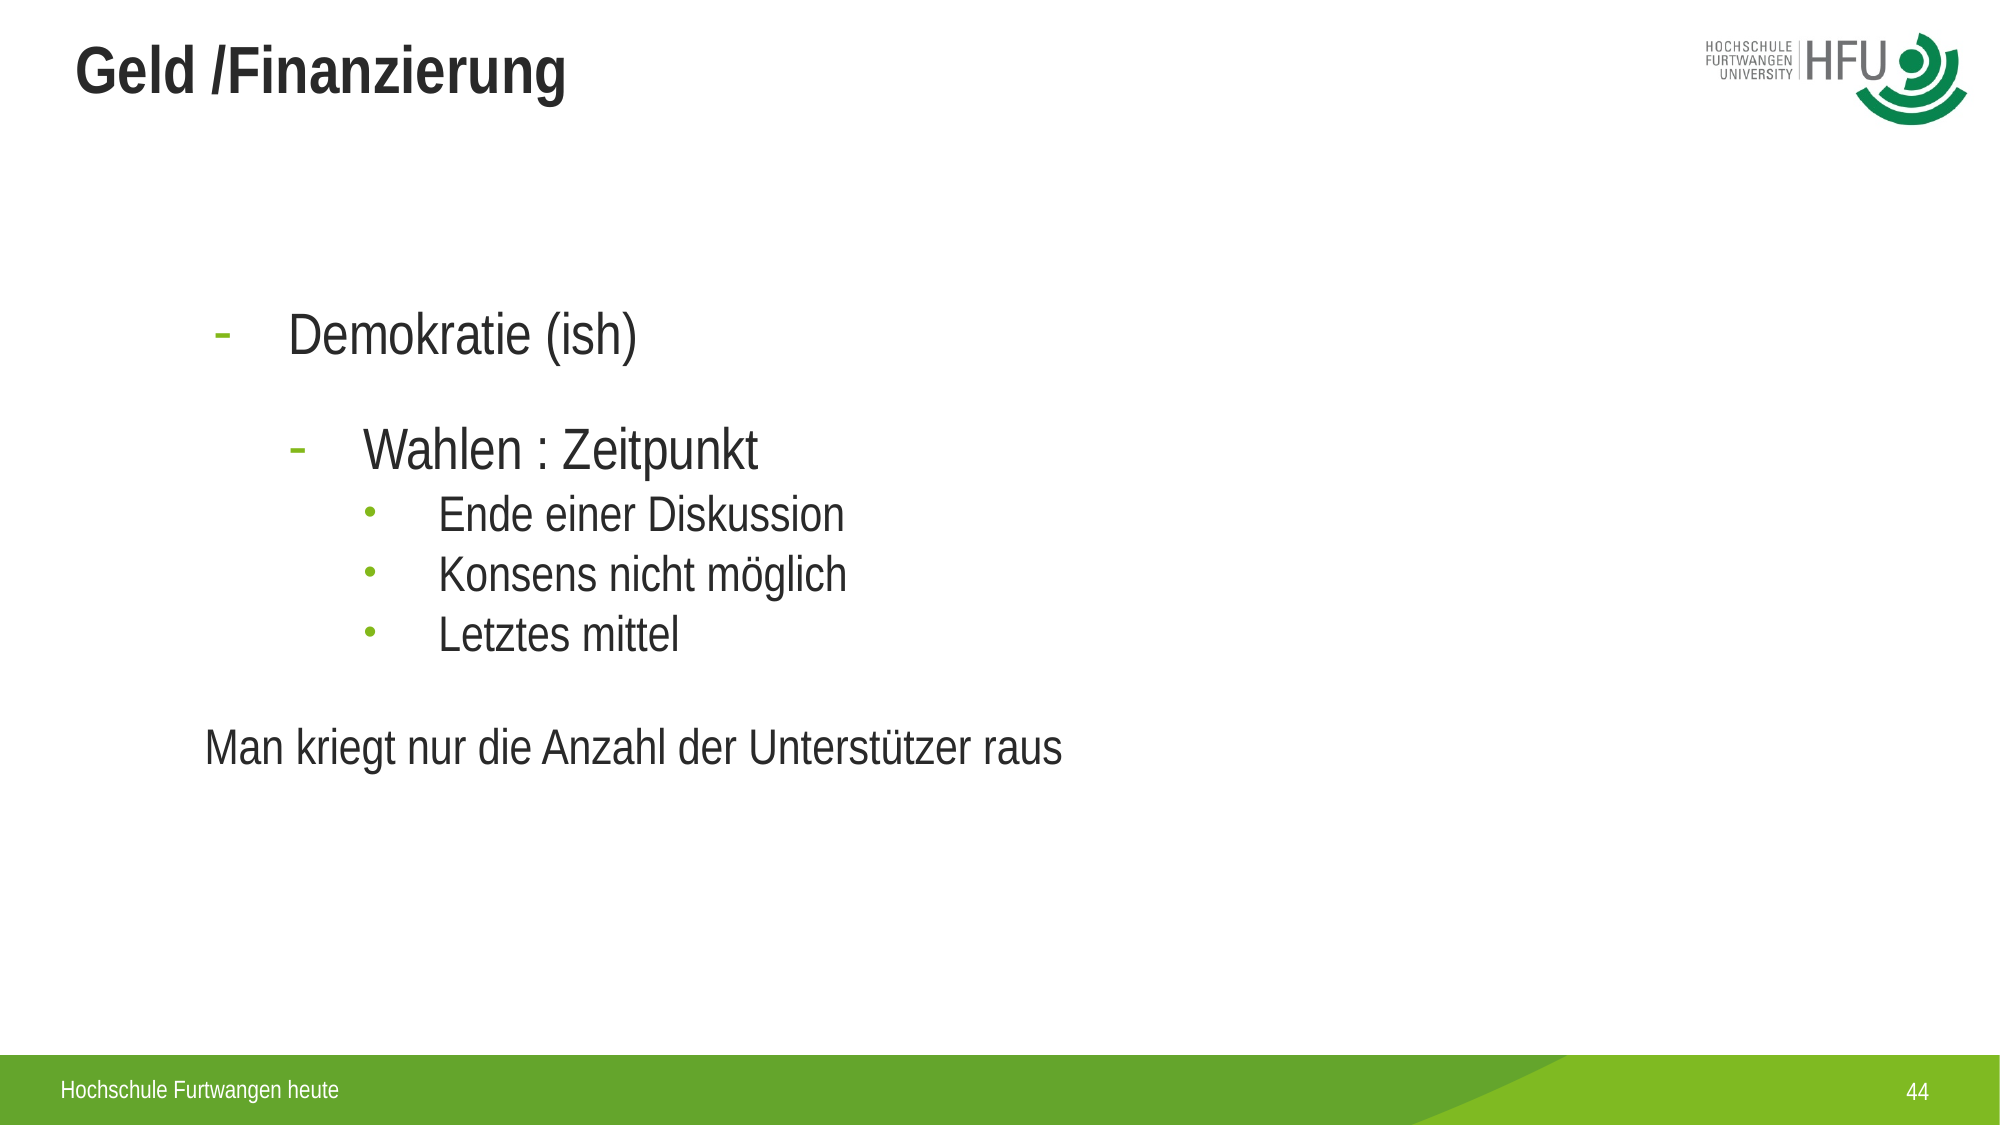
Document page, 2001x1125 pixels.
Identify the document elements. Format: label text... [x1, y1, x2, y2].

text_box <number> [1672, 1057, 1945, 1124]
text_box Geld /Finanzierung [60, 28, 1591, 102]
picture [0, 1055, 2000, 1125]
text_box Demokratie (ish) Wahlen : Zeitpunkt Ende einer Diskussion Konsens nicht möglich Letztes mittel Man kriegt nur die Anzahl der Unterstützer raus [123, 243, 1614, 826]
picture [1689, 19, 1981, 137]
text_box Hochschule Furtwangen heute [60, 1058, 985, 1119]
